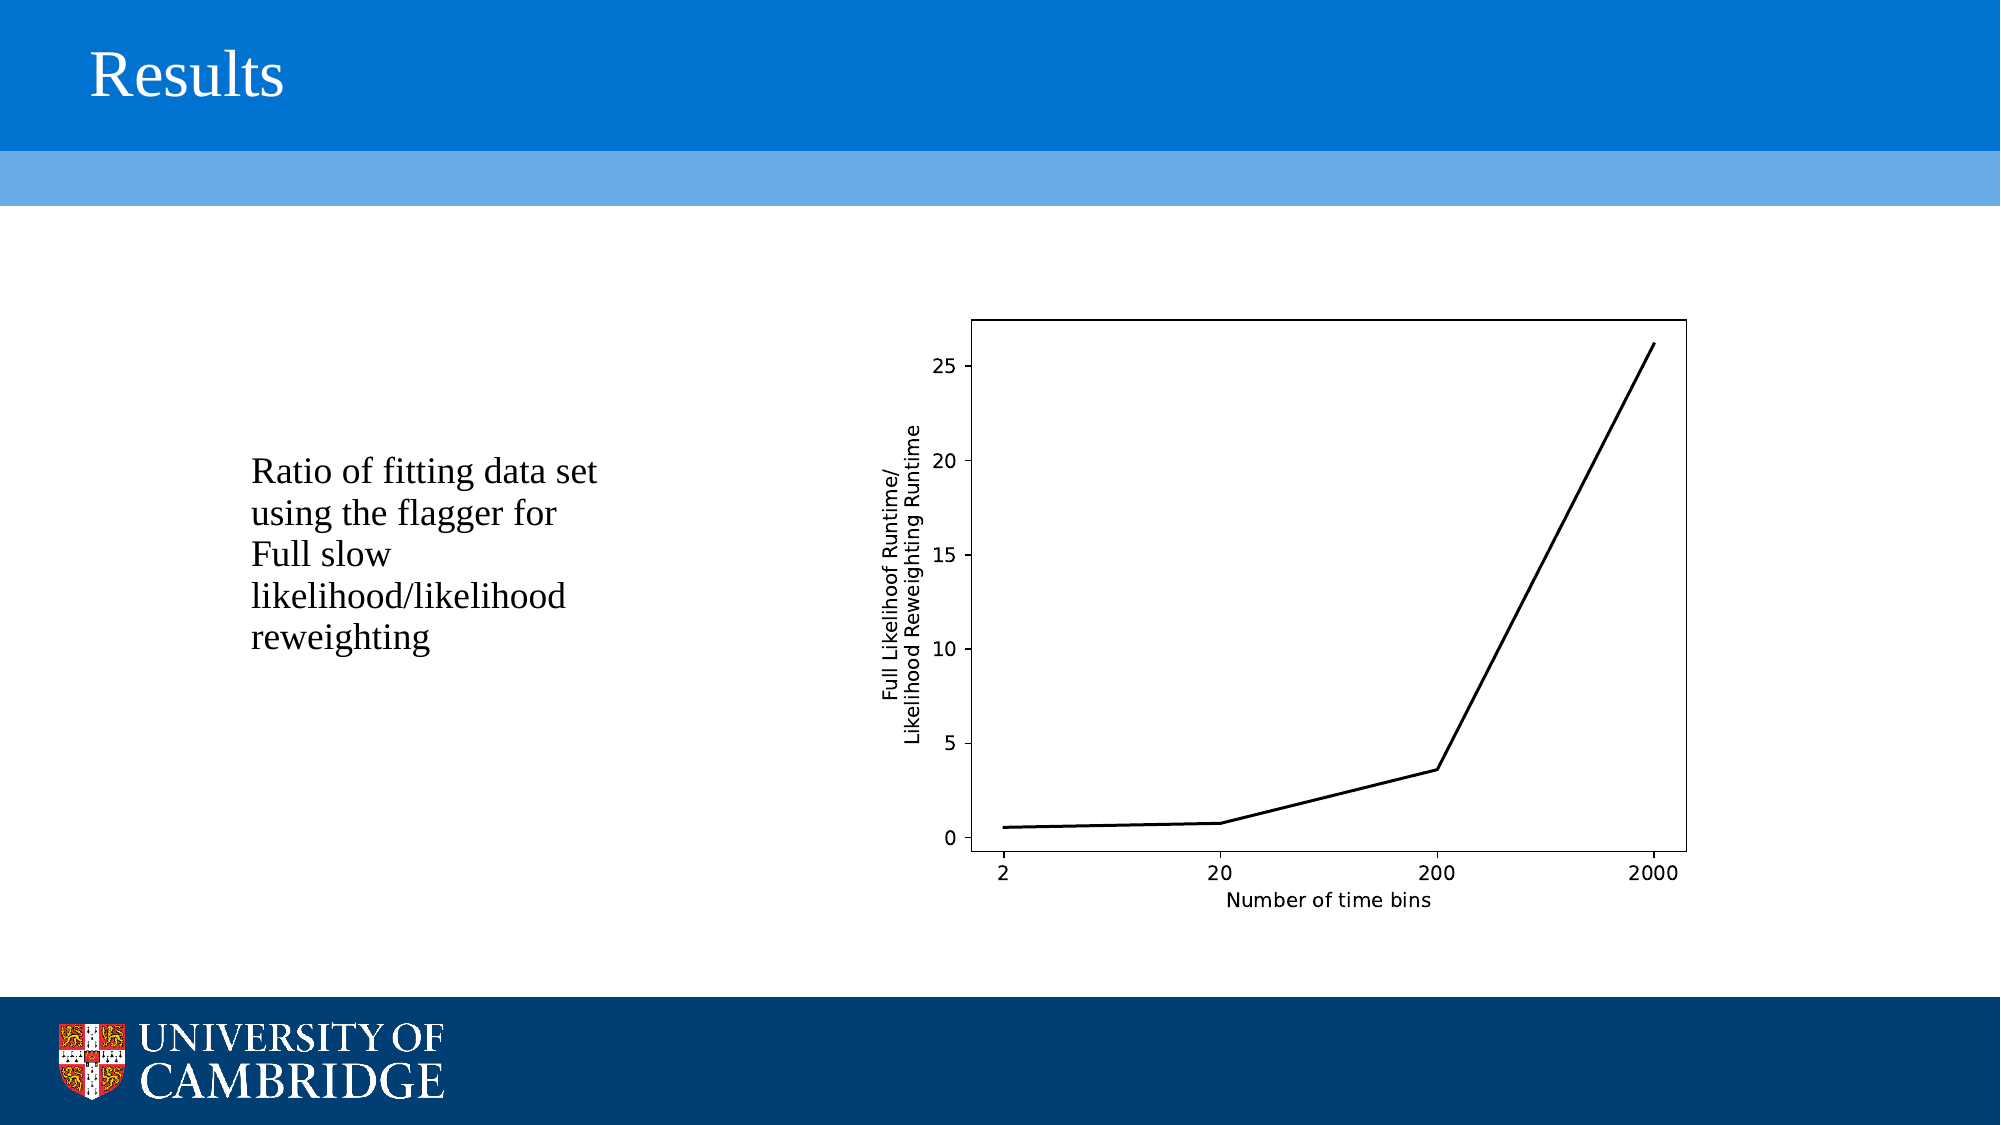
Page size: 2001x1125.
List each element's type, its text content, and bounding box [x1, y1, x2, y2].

list Results [3, 29, 1861, 123]
picture [59, 1022, 444, 1100]
picture [856, 236, 1780, 928]
text_box Ratio of fitting data set using the flagger for Full slow likelihood/likelihood reweighting [236, 442, 650, 666]
